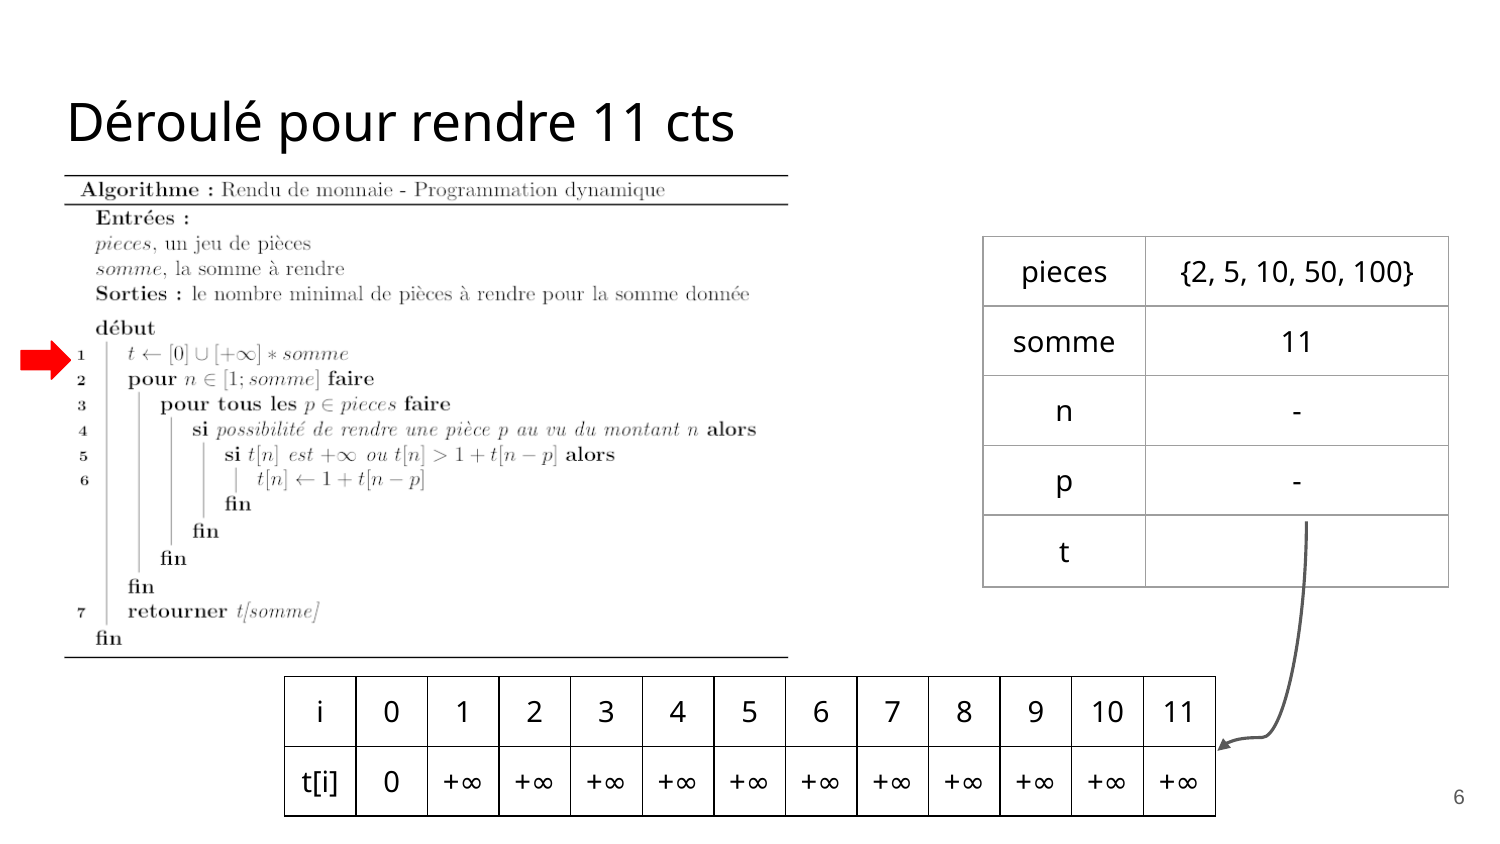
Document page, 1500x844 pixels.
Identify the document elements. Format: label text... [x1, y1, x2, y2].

table_header 6 [786, 677, 856, 746]
table_header 9 [1001, 677, 1071, 746]
table_cell +∞ [786, 747, 856, 815]
slide_number <numéro> [1389, 764, 1480, 830]
table_cell - [1146, 376, 1448, 445]
table_header 10 [1072, 677, 1143, 746]
table_cell 11 [1146, 307, 1448, 375]
table_cell 0 [357, 747, 427, 815]
title Déroulé pour rendre 11 cts [51, 72, 1449, 167]
table_cell t[i] [285, 747, 355, 815]
picture [63, 173, 789, 660]
table_cell somme [984, 307, 1145, 375]
table_cell +∞ [643, 747, 713, 815]
table_header 5 [715, 677, 785, 746]
table_header 3 [571, 677, 642, 746]
table_header 11 [1144, 677, 1215, 746]
table_header 4 [643, 677, 713, 746]
table_header {2, 5, 10, 50, 100} [1146, 237, 1448, 305]
text_box [21, 341, 71, 380]
table_cell p [984, 446, 1145, 514]
table_cell +∞ [1144, 747, 1215, 815]
table_cell t [984, 516, 1145, 586]
table_cell +∞ [1072, 747, 1143, 815]
table_cell +∞ [1001, 747, 1071, 815]
table_cell [1146, 516, 1448, 586]
table_cell +∞ [858, 747, 928, 815]
table_header 1 [428, 677, 498, 746]
table_header 7 [858, 677, 928, 746]
table_cell - [1146, 446, 1448, 514]
table_cell +∞ [428, 747, 498, 815]
table_cell +∞ [571, 747, 642, 815]
table_header pieces [984, 237, 1145, 305]
table_header i [285, 677, 355, 746]
table_cell +∞ [929, 747, 999, 815]
table_cell n [984, 376, 1145, 445]
table_header 2 [500, 677, 570, 746]
table_header 8 [929, 677, 999, 746]
table_cell +∞ [500, 747, 570, 815]
table_cell +∞ [715, 747, 785, 815]
table_header 0 [357, 677, 427, 746]
